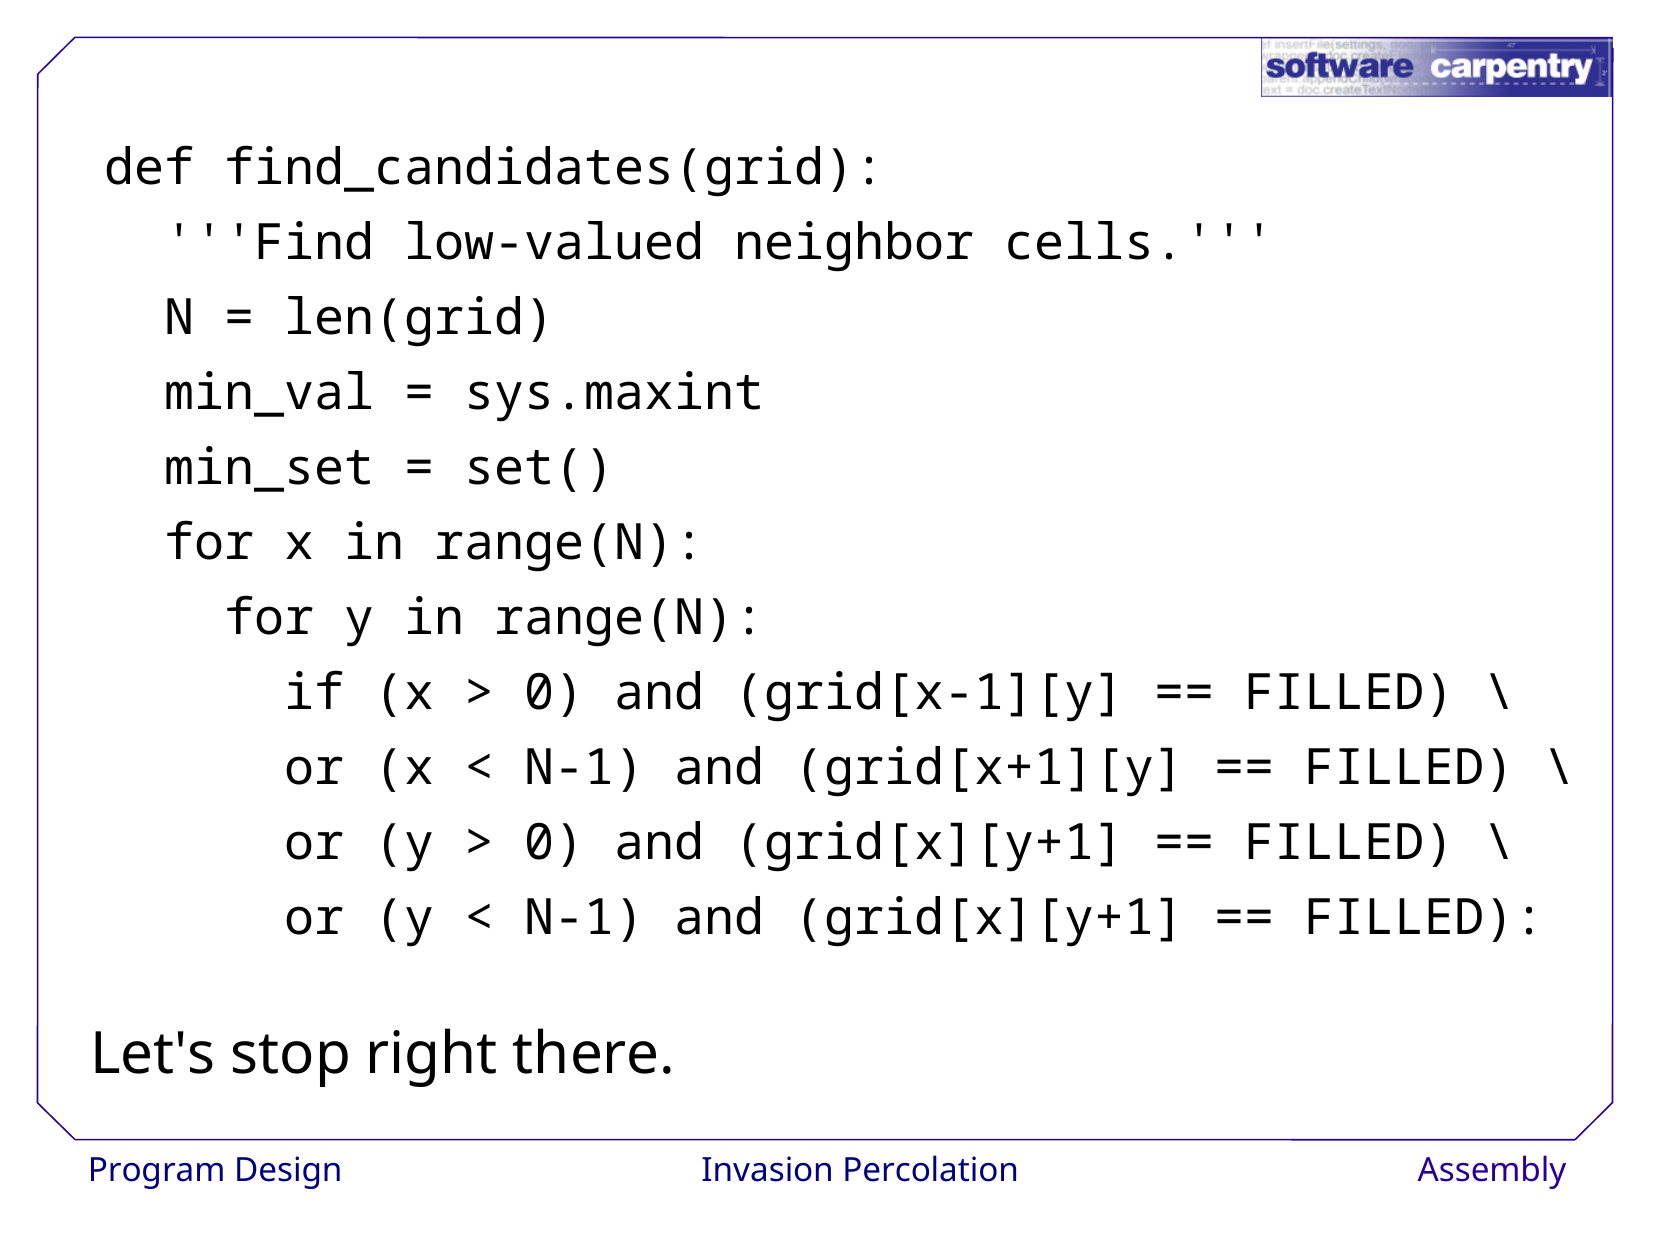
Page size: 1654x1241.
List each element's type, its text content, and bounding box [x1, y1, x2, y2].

text_box def find_candidates(grid): '''Find low-valued neighbor cells.''' N = len(grid) min_val = sys.maxint min_set = set() for x in range(N): for y in range(N): if (x > 0) and (grid[x-1][y] == FILLED) \ or (x < N-1) and (grid[x+1][y] == FILLED) \ or (y > 0) and (grid[x][y+1] == FILLED) \ or (y < N-1) and (grid[x][y+1] == FILLED): [89, 112, 1508, 1055]
text_box Let's stop right there. [75, 972, 841, 1093]
picture [1261, 39, 1613, 97]
